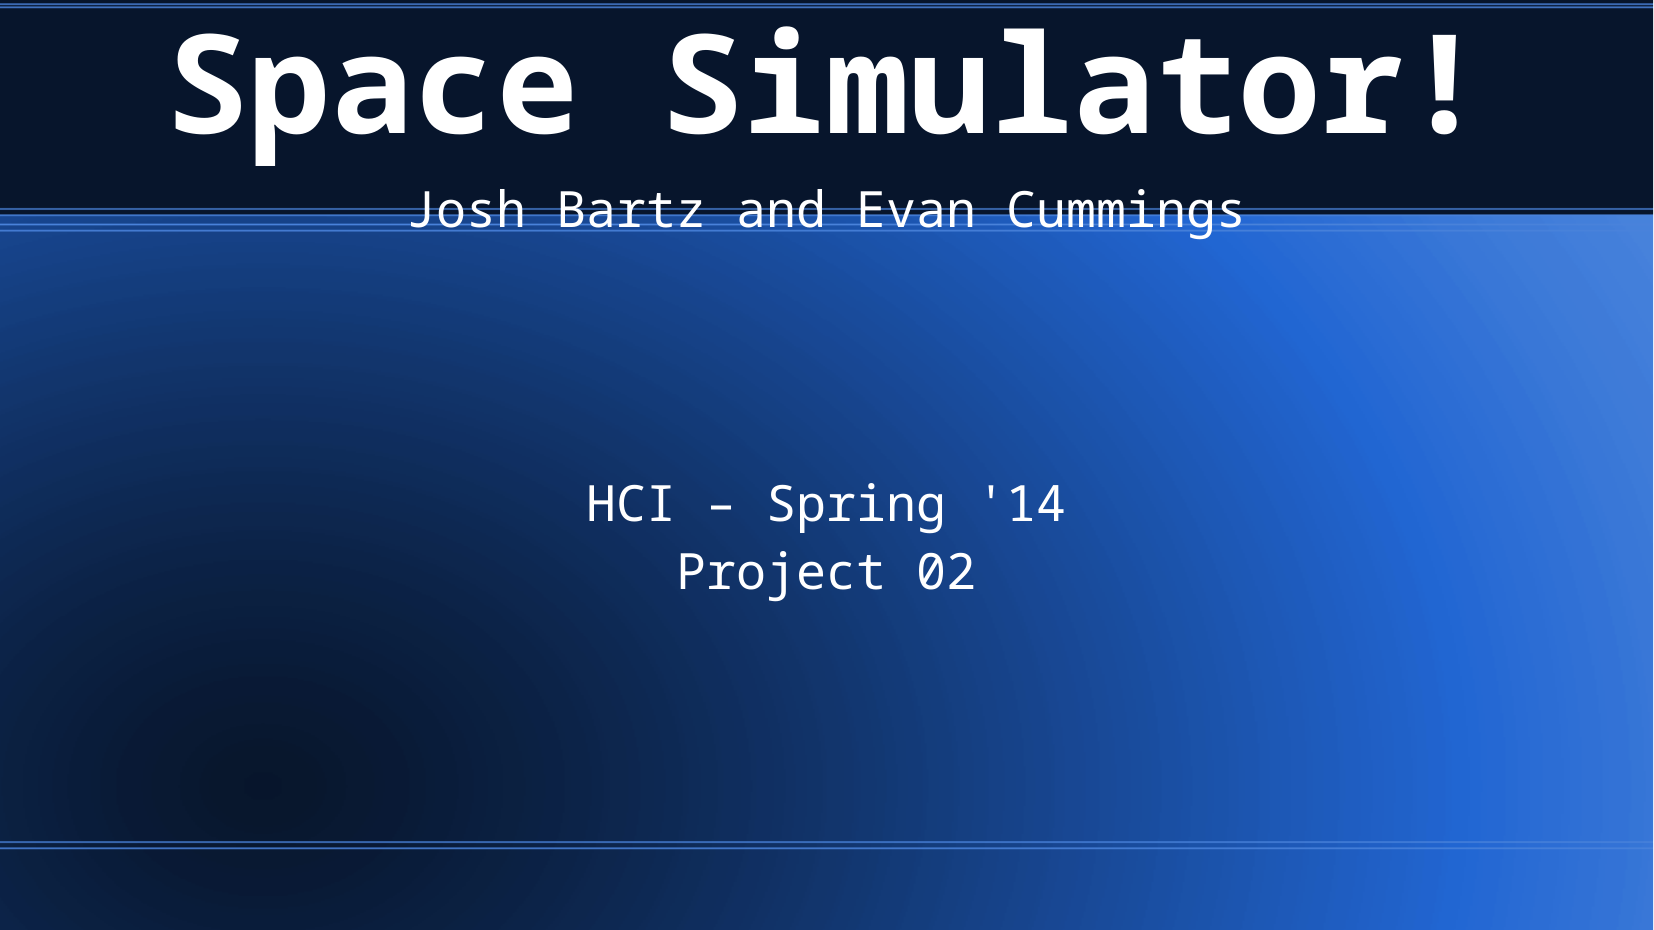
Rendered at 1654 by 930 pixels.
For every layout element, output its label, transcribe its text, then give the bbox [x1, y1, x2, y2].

subtitle HCI – Spring '14 Project 02 [82, 266, 1571, 806]
picture [0, 0, 1654, 930]
title Space Simulator! Josh Bartz and Evan Cummings [82, 37, 1571, 193]
